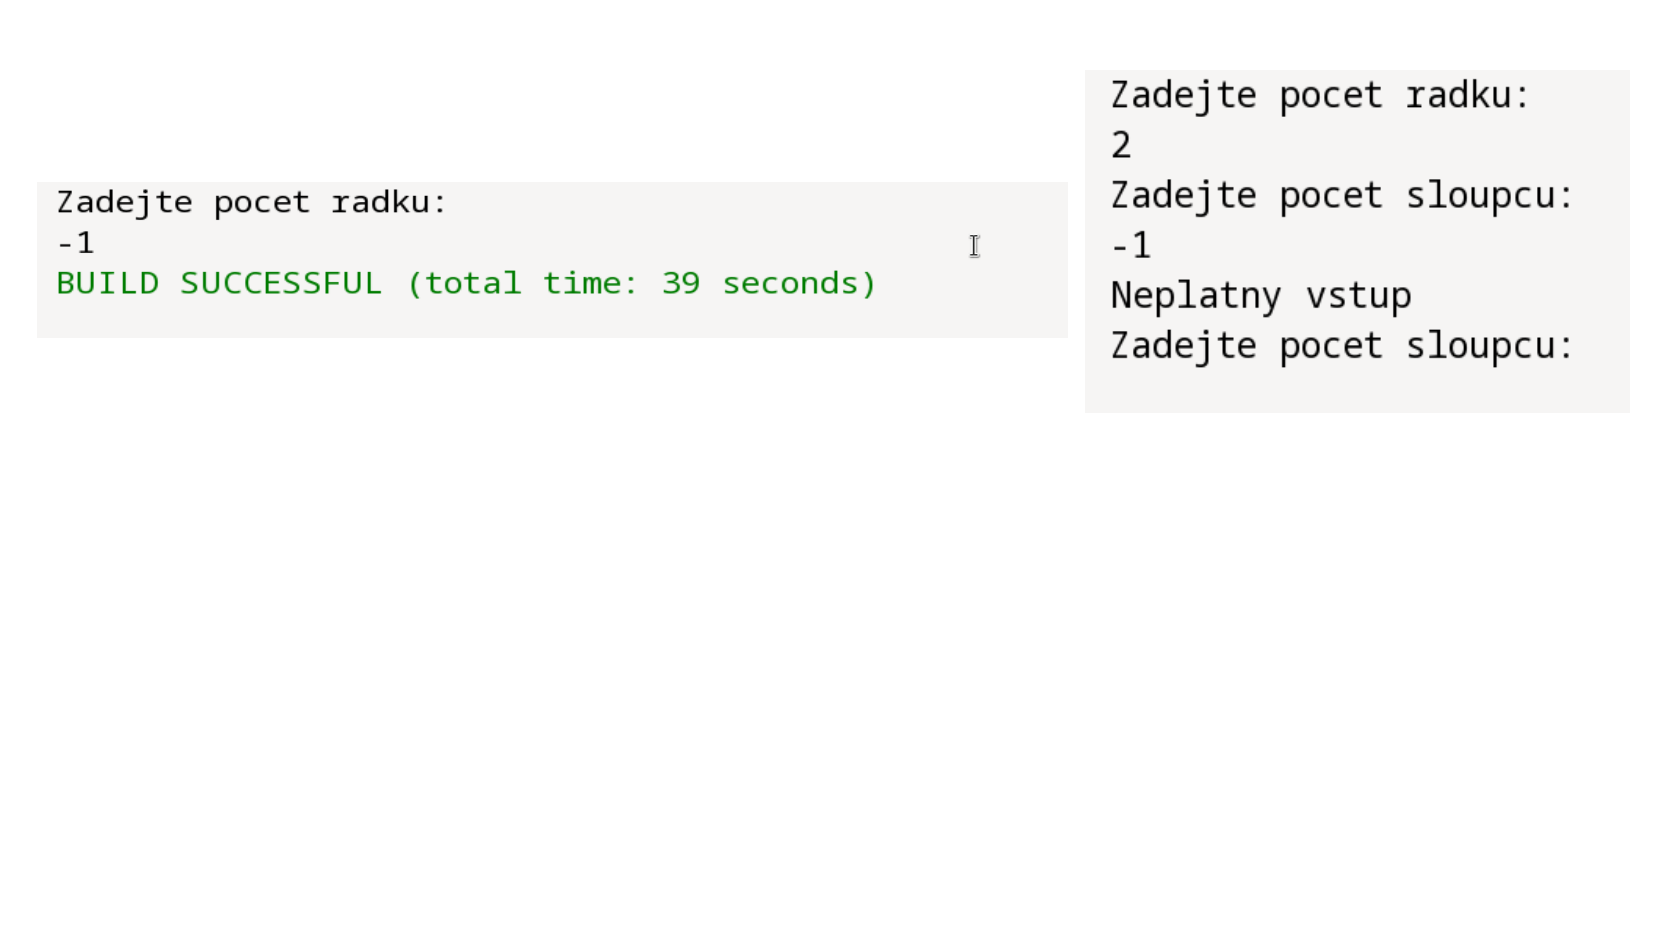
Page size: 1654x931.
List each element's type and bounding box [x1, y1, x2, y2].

picture [1085, 70, 1630, 413]
picture [37, 182, 1068, 338]
